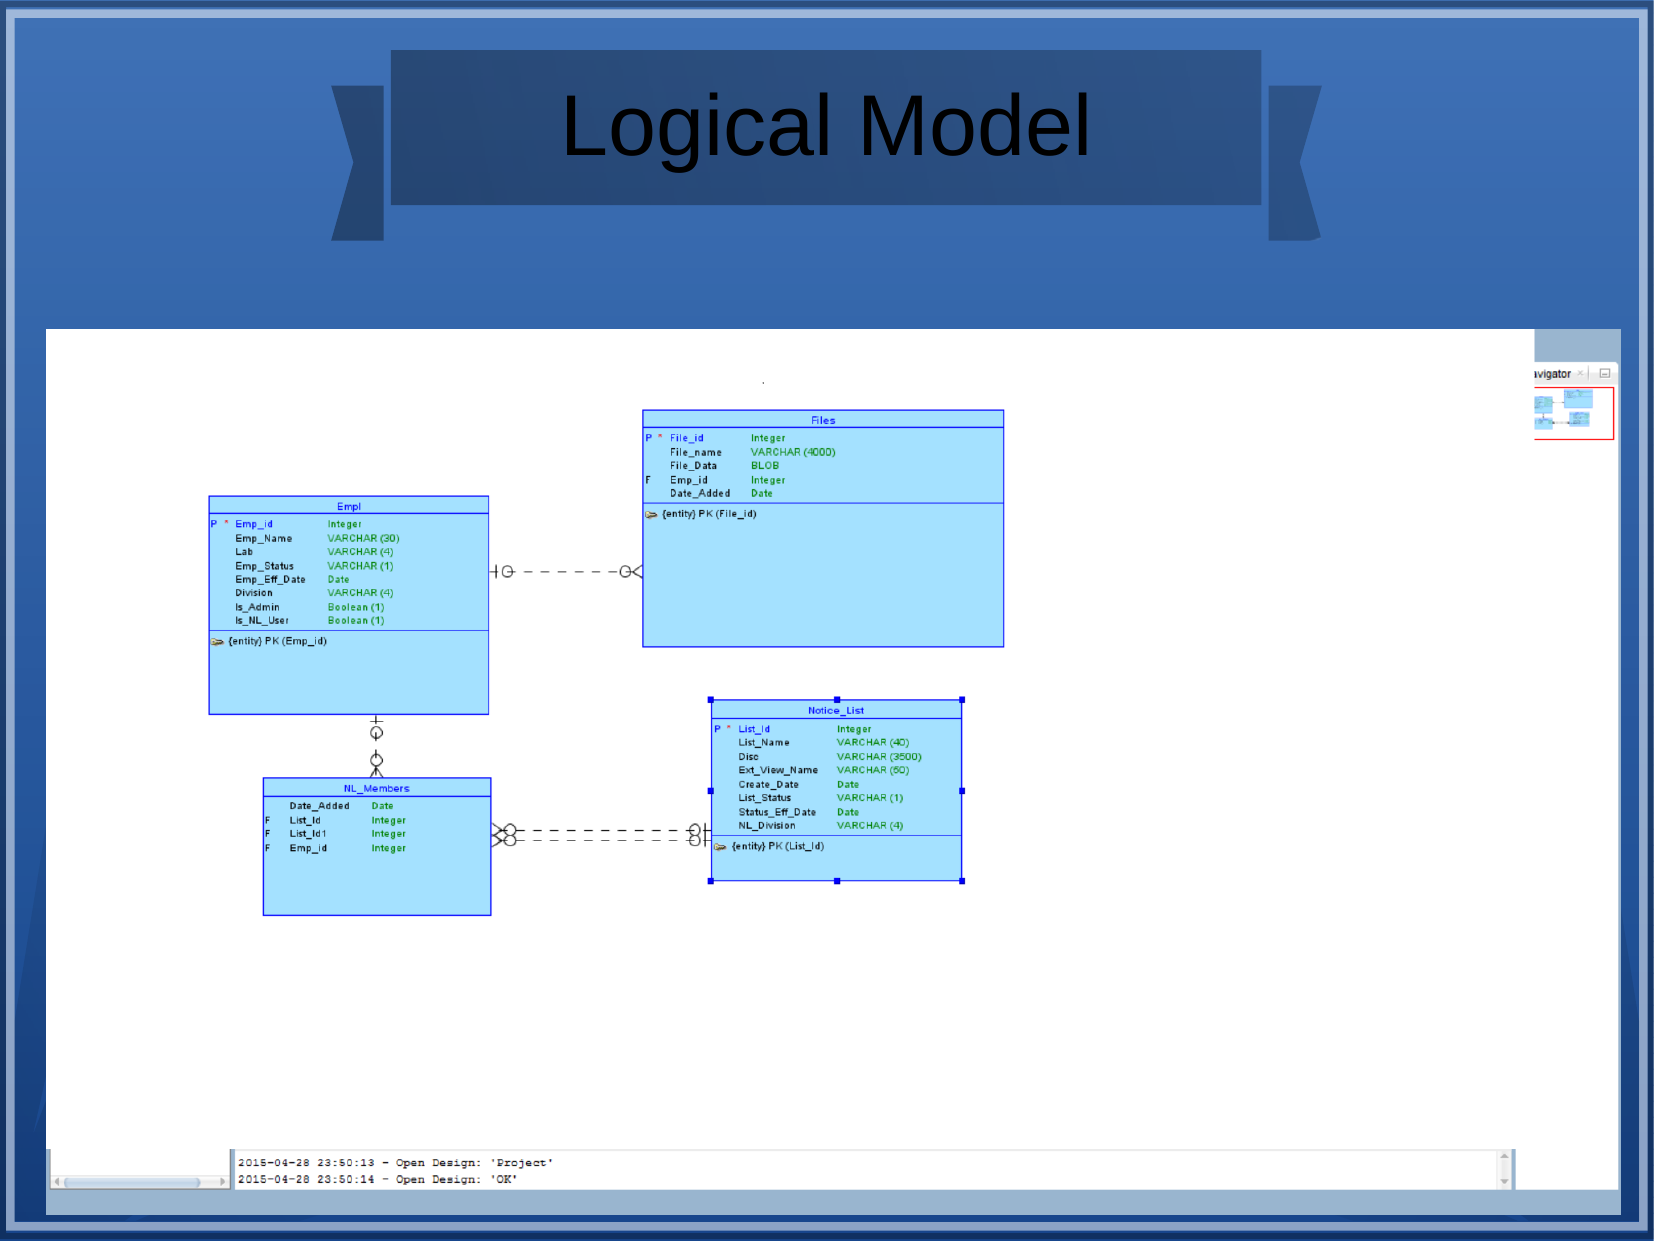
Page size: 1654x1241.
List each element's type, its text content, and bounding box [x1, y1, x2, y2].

picture [46, 329, 1621, 1216]
title Logical Model [389, 47, 1264, 205]
